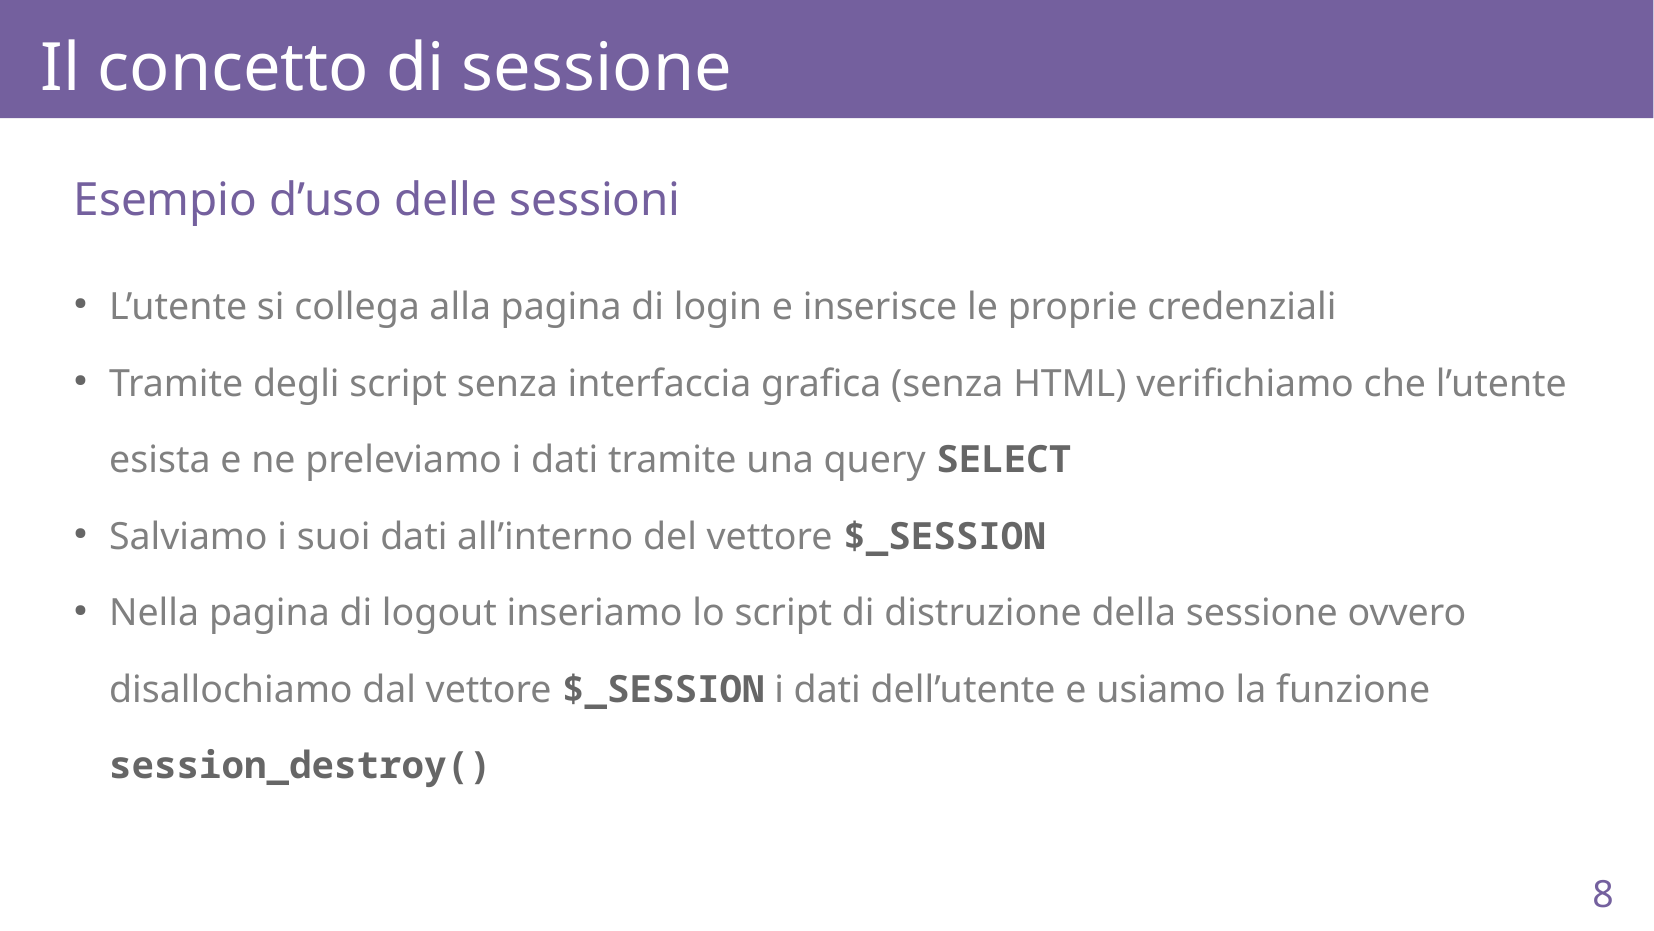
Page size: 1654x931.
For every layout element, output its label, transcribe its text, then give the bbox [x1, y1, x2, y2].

text_box L’utente si collega alla pagina di login e inserisce le proprie credenziali Tramite degli script senza interfaccia grafica (senza HTML) verifichiamo che l’utente esista e ne preleviamo i dati tramite una query SELECT Salviamo i suoi dati all’interno del vettore $_SESSION Nella pagina di logout inseriamo lo script di distruzione della sessione ovvero disallochiamo dal vettore $_SESSION i dati dell’utente e usiamo la funzione session_destroy() [59, 246, 1599, 734]
text_box <numero> [1510, 860, 1654, 931]
text_box Il concetto di sessione [25, 11, 942, 107]
text_box [0, 0, 1654, 119]
text_box Esempio d’uso delle sessioni [59, 158, 1107, 229]
